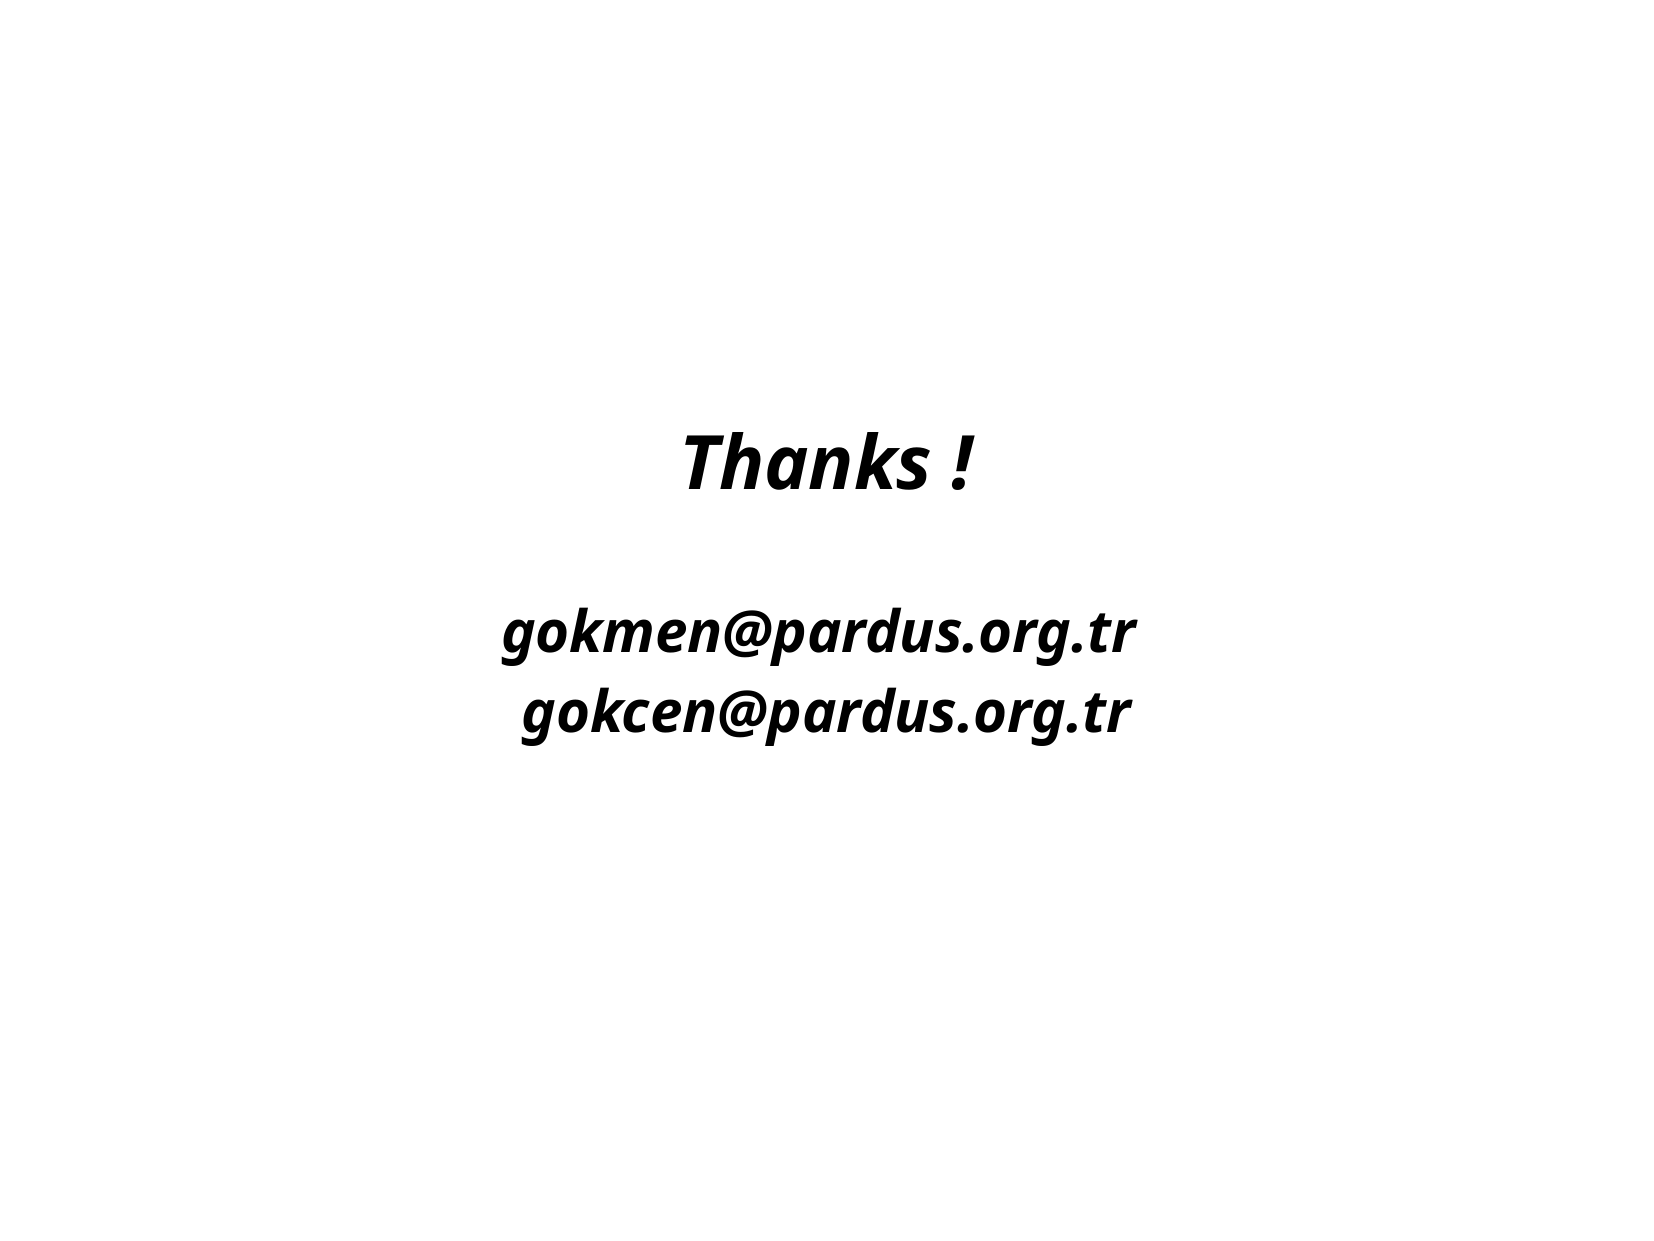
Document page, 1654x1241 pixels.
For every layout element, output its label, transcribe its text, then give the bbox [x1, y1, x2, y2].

subtitle Thanks ! gokmen@pardus.org.tr gokcen@pardus.org.tr [82, 49, 1571, 1109]
